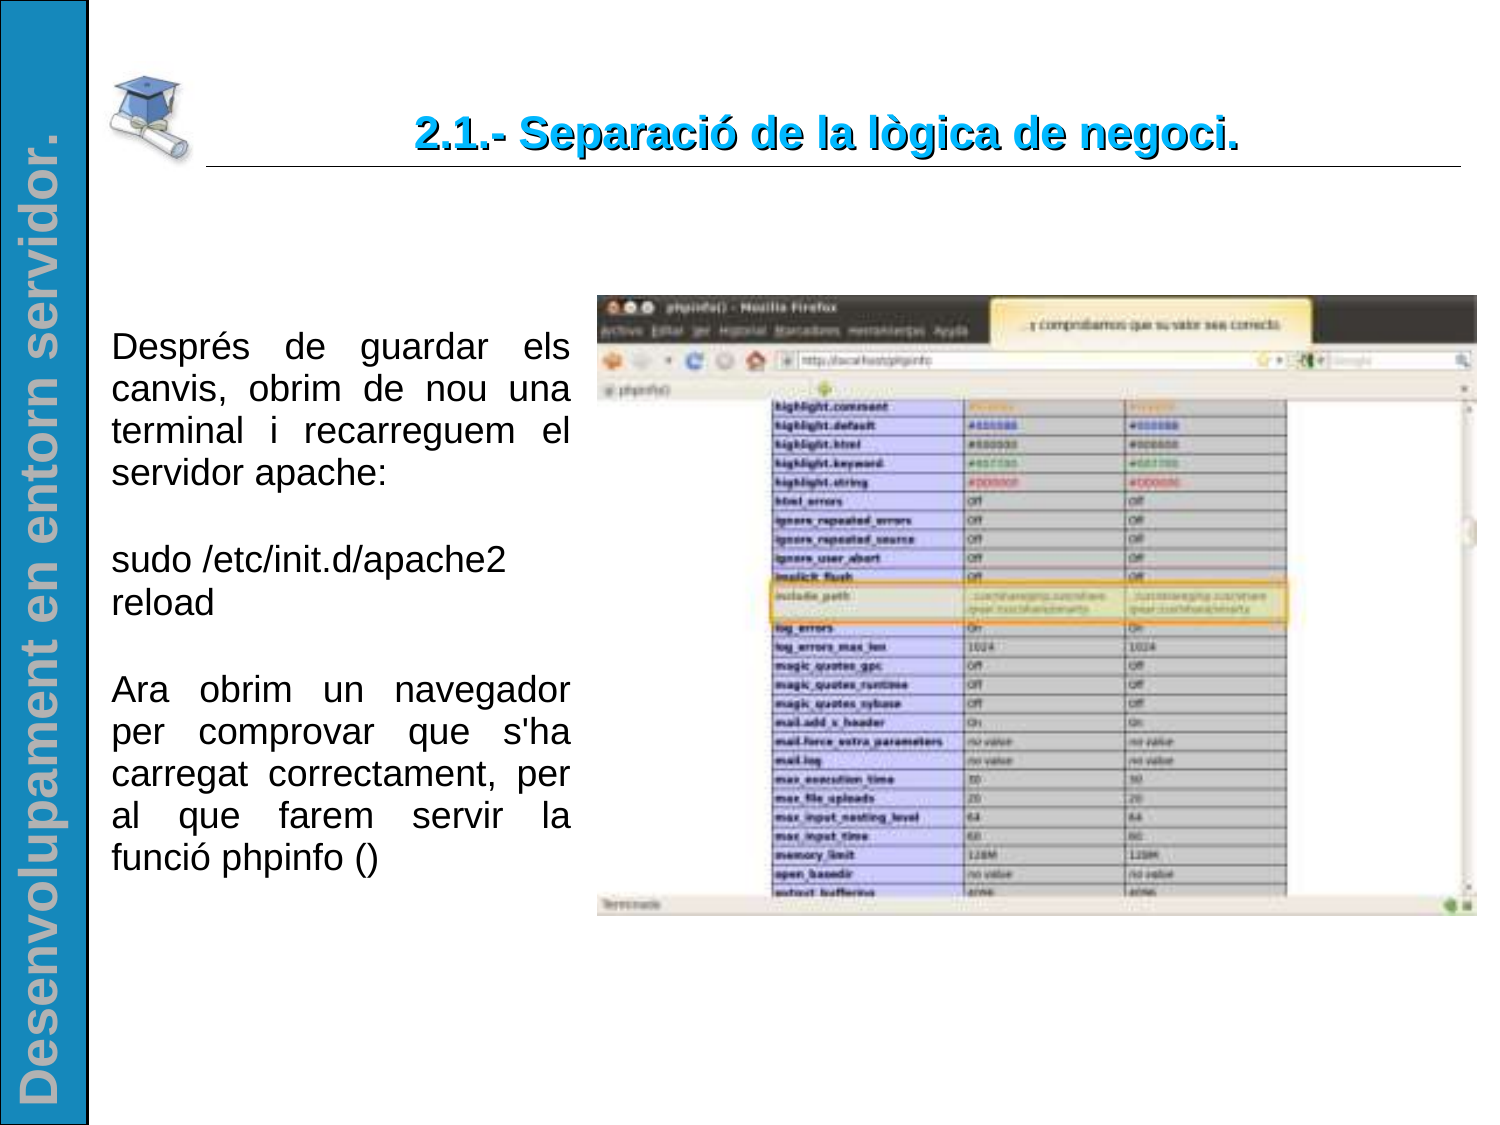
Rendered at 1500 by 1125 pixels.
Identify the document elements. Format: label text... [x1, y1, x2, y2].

text_box Després de guardar els canvis, obrim de nou una terminal i recarreguem el servidor apache: sudo /etc/init.d/apache2 reload Ara obrim un navegador per comprovar que s'ha carregat correctament, per al que farem servir la funció phpinfo () [96, 318, 586, 886]
picture [597, 295, 1477, 916]
picture [93, 61, 206, 174]
title 2.1.- Separació de la lògica de negoci. [206, 88, 1447, 178]
